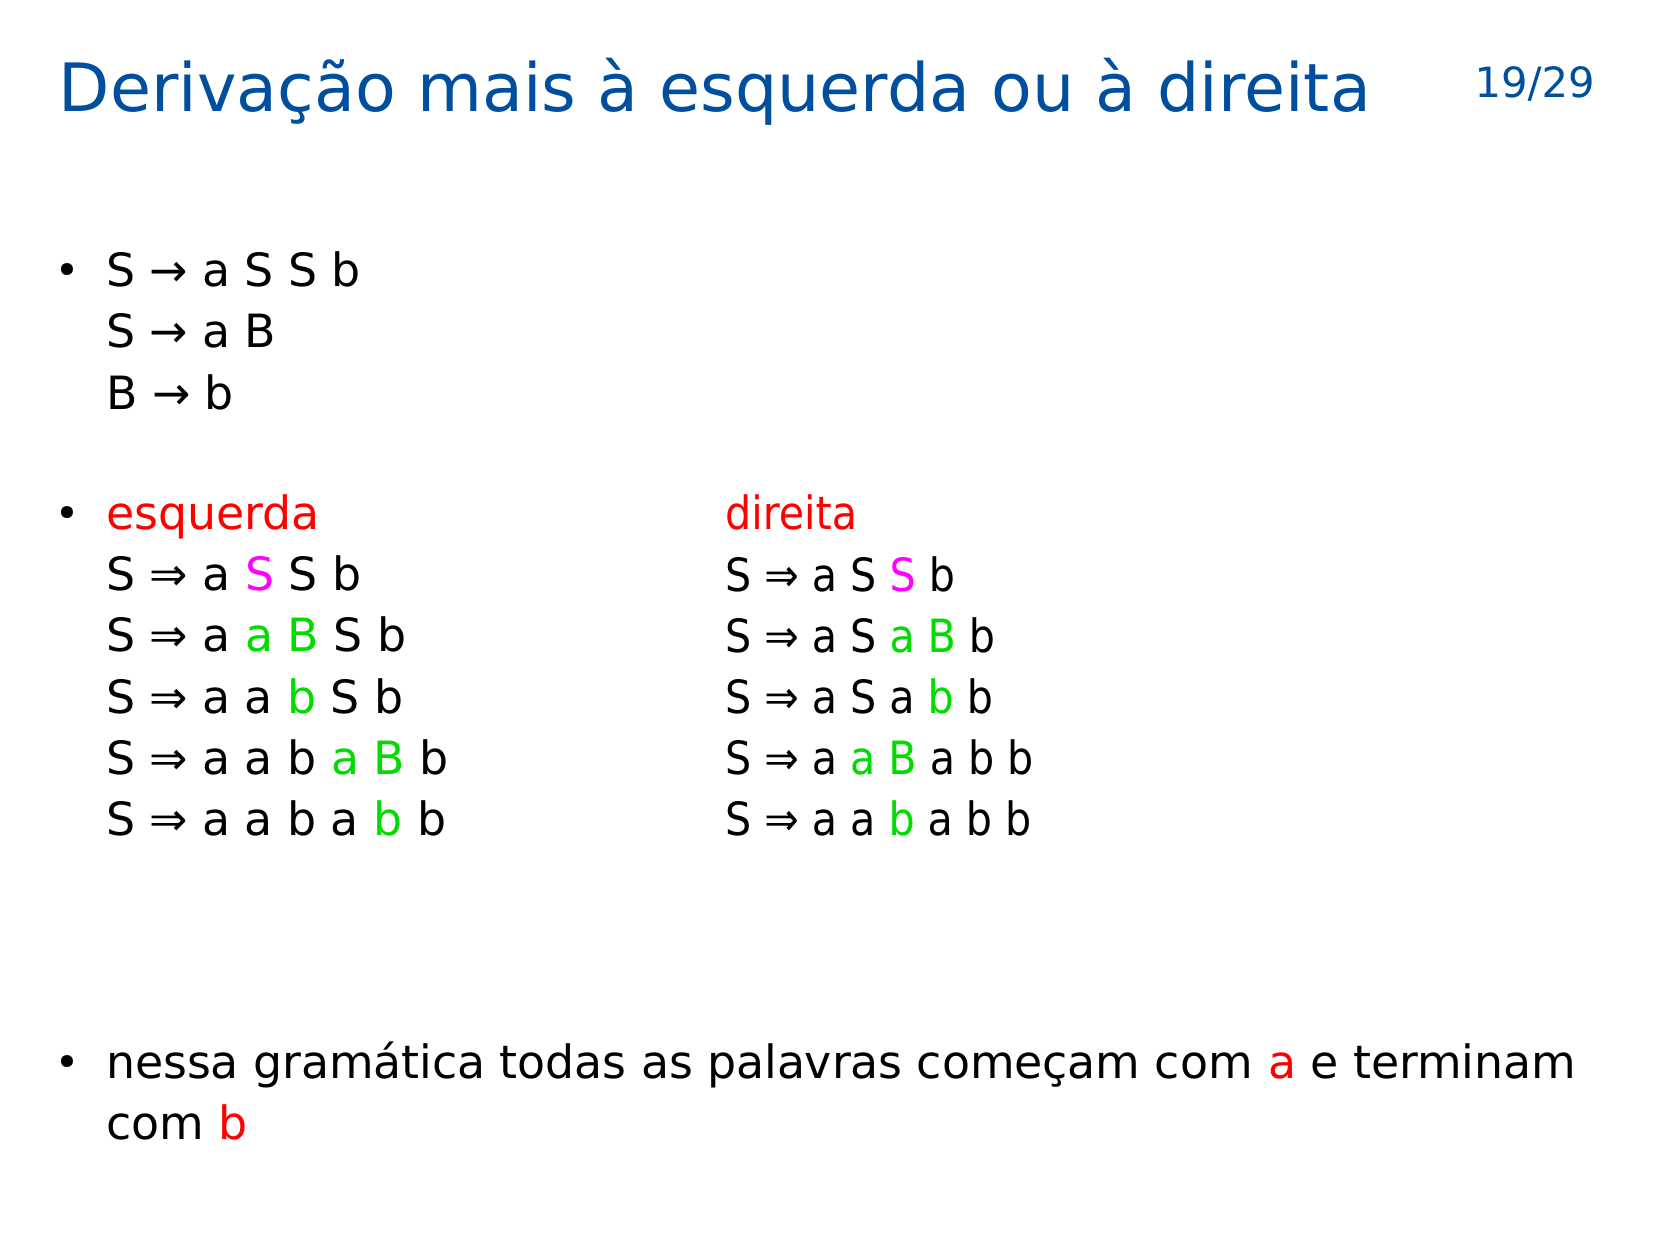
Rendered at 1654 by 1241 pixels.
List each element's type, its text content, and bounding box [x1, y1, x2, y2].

text_box direita S ⇒ a S S b S ⇒ a S a B b S ⇒ a S a b b S ⇒ a a B a b b S ⇒ a a b a b b [710, 471, 1339, 855]
list S → a S S b S → a B B → b esquerda S ⇒ a S S b S ⇒ a a B S b S ⇒ a a b S b S ⇒ a a b a B b S ⇒ a a b a b b nessa gramática todas as palavras começam com a e terminam com b [59, 236, 1595, 1211]
title Derivação mais à esquerda ou à direita [59, 29, 1625, 148]
